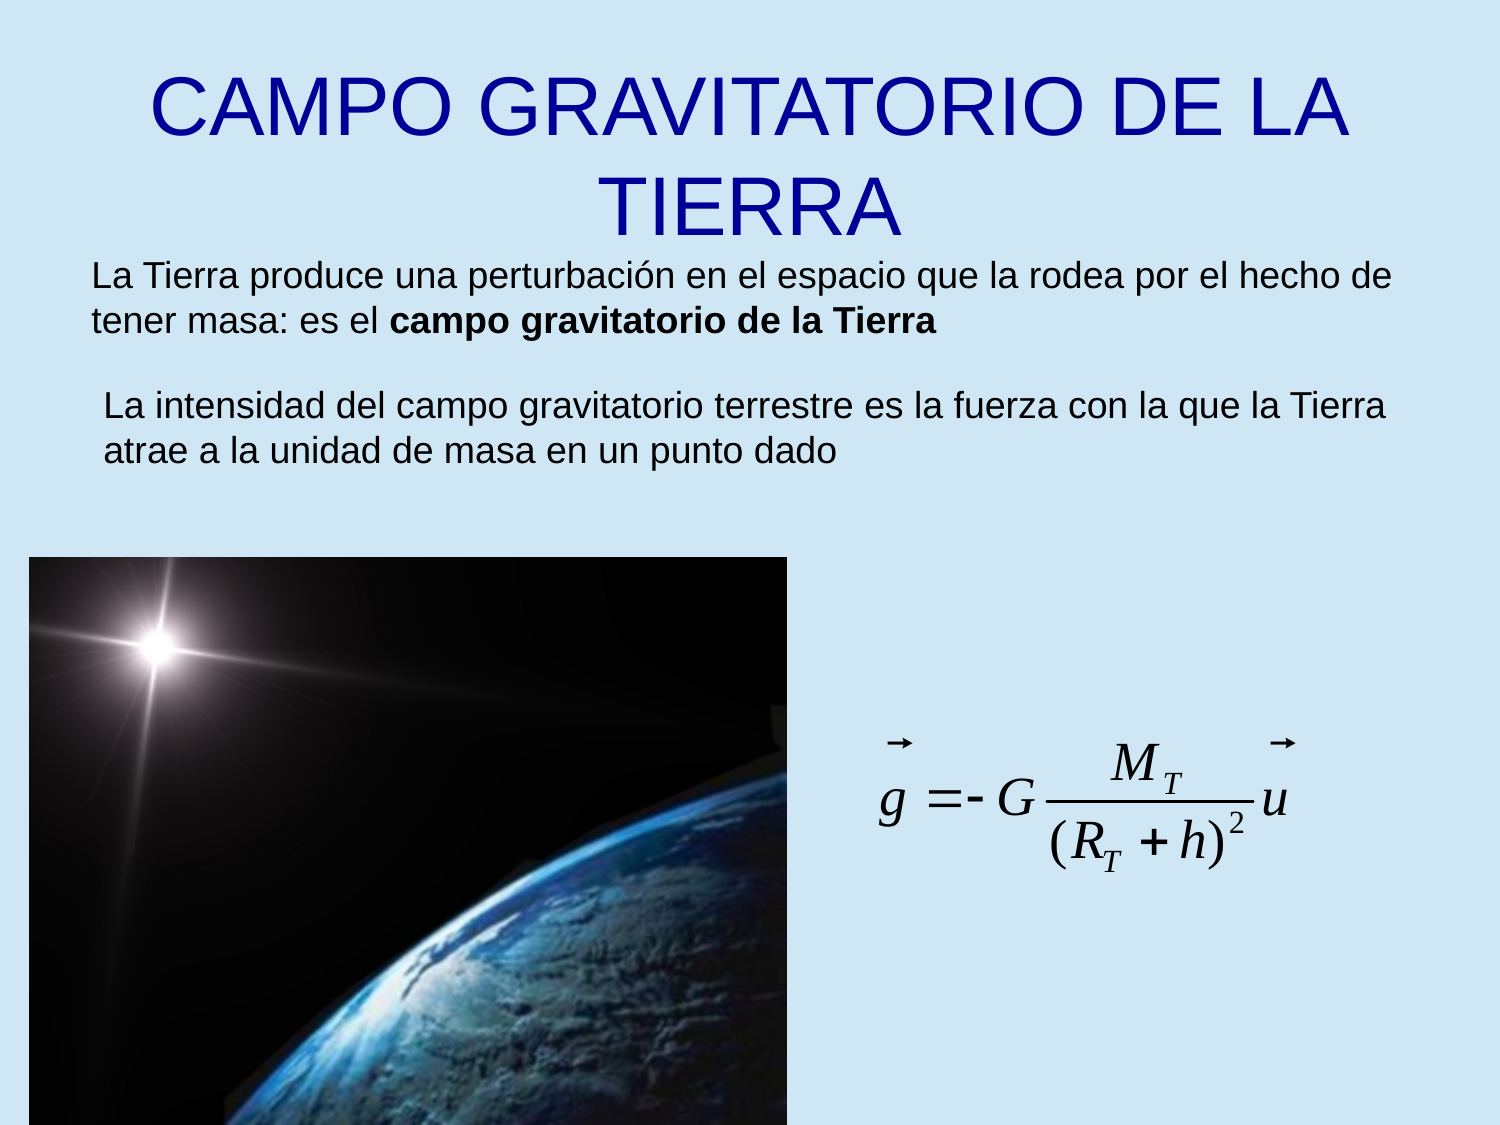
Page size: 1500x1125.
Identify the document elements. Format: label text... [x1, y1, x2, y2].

title CAMPO GRAVITATORIO DE LA TIERRA [75, 45, 1425, 233]
picture [29, 557, 787, 1125]
chart [868, 727, 1301, 885]
text_box La intensidad del campo gravitatorio terrestre es la fuerza con la que la Tierra atrae a la unidad de masa en un punto dado [88, 373, 1412, 479]
text_box La Tierra produce una perturbación en el espacio que la rodea por el hecho de tener masa: es el campo gravitatorio de la Tierra [76, 243, 1459, 349]
